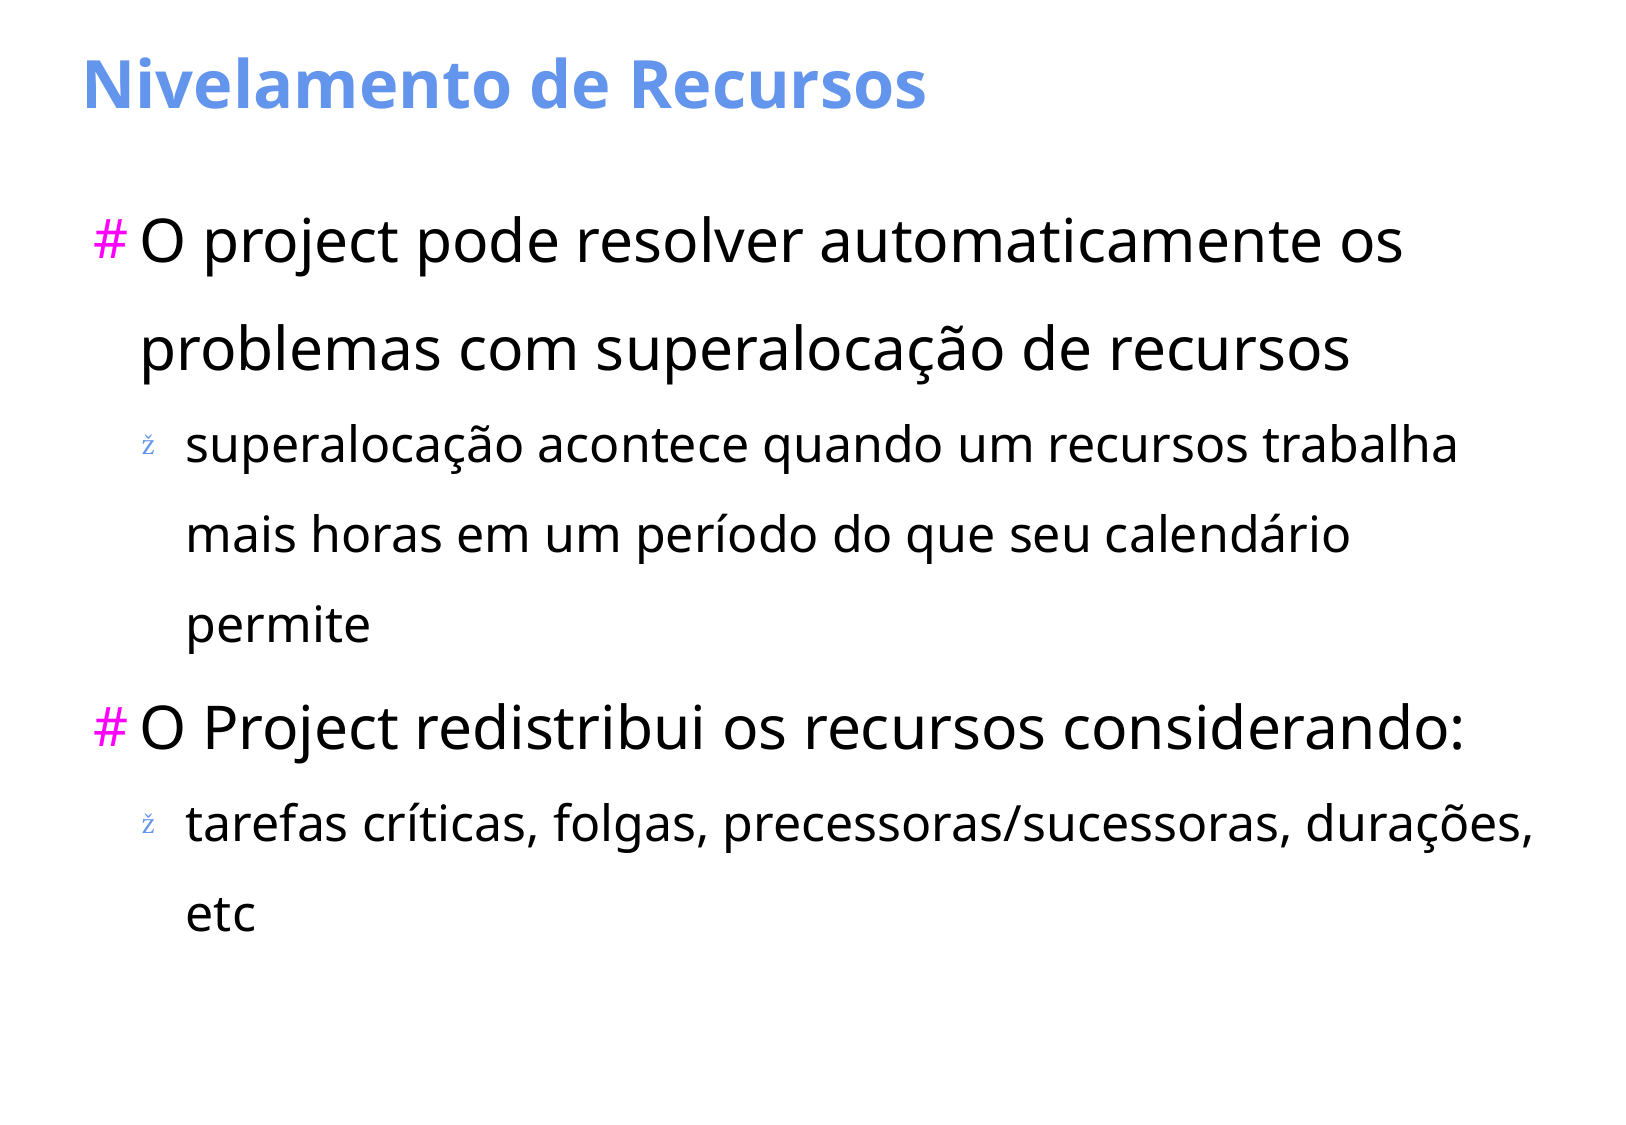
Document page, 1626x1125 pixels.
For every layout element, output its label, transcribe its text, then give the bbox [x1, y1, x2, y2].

title Nivelamento de Recursos [81, 41, 1544, 122]
list O project pode resolver automaticamente os problemas com superalocação de recursos superalocação acontece quando um recursos trabalha mais horas em um período do que seu calendário permite O Project redistribui os recursos considerando: tarefas críticas, folgas, precessoras/sucessoras, durações, etc [81, 165, 1544, 1016]
